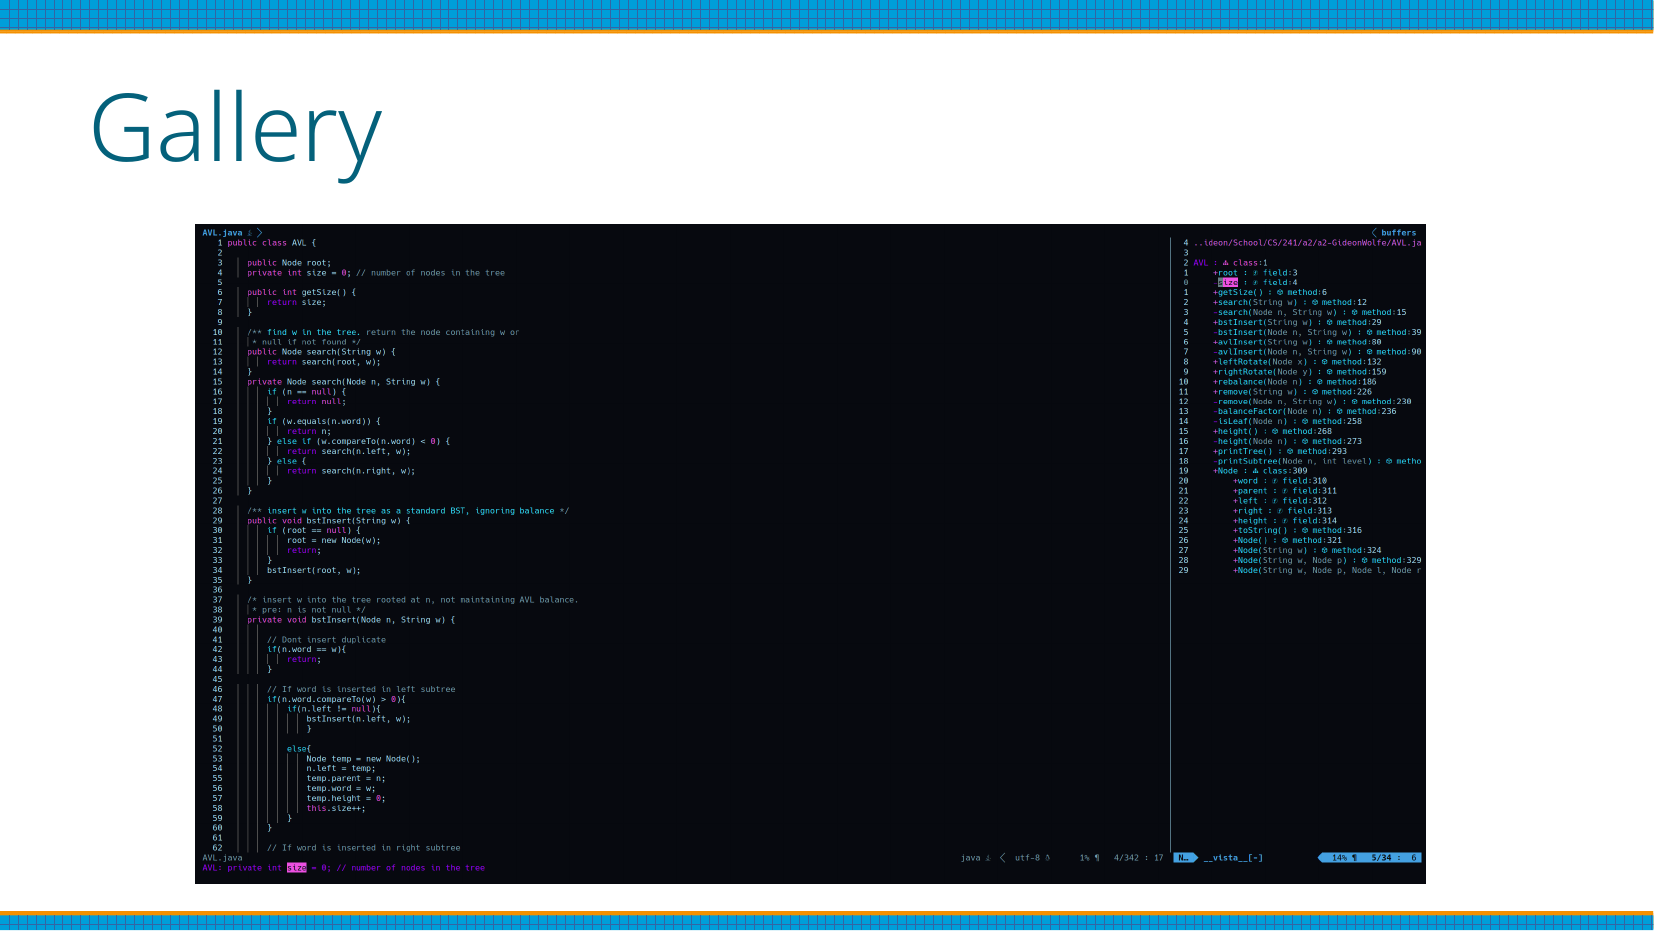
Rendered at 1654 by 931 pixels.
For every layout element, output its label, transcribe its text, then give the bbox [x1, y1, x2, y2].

picture [195, 224, 1426, 884]
title Gallery [88, 44, 1565, 207]
